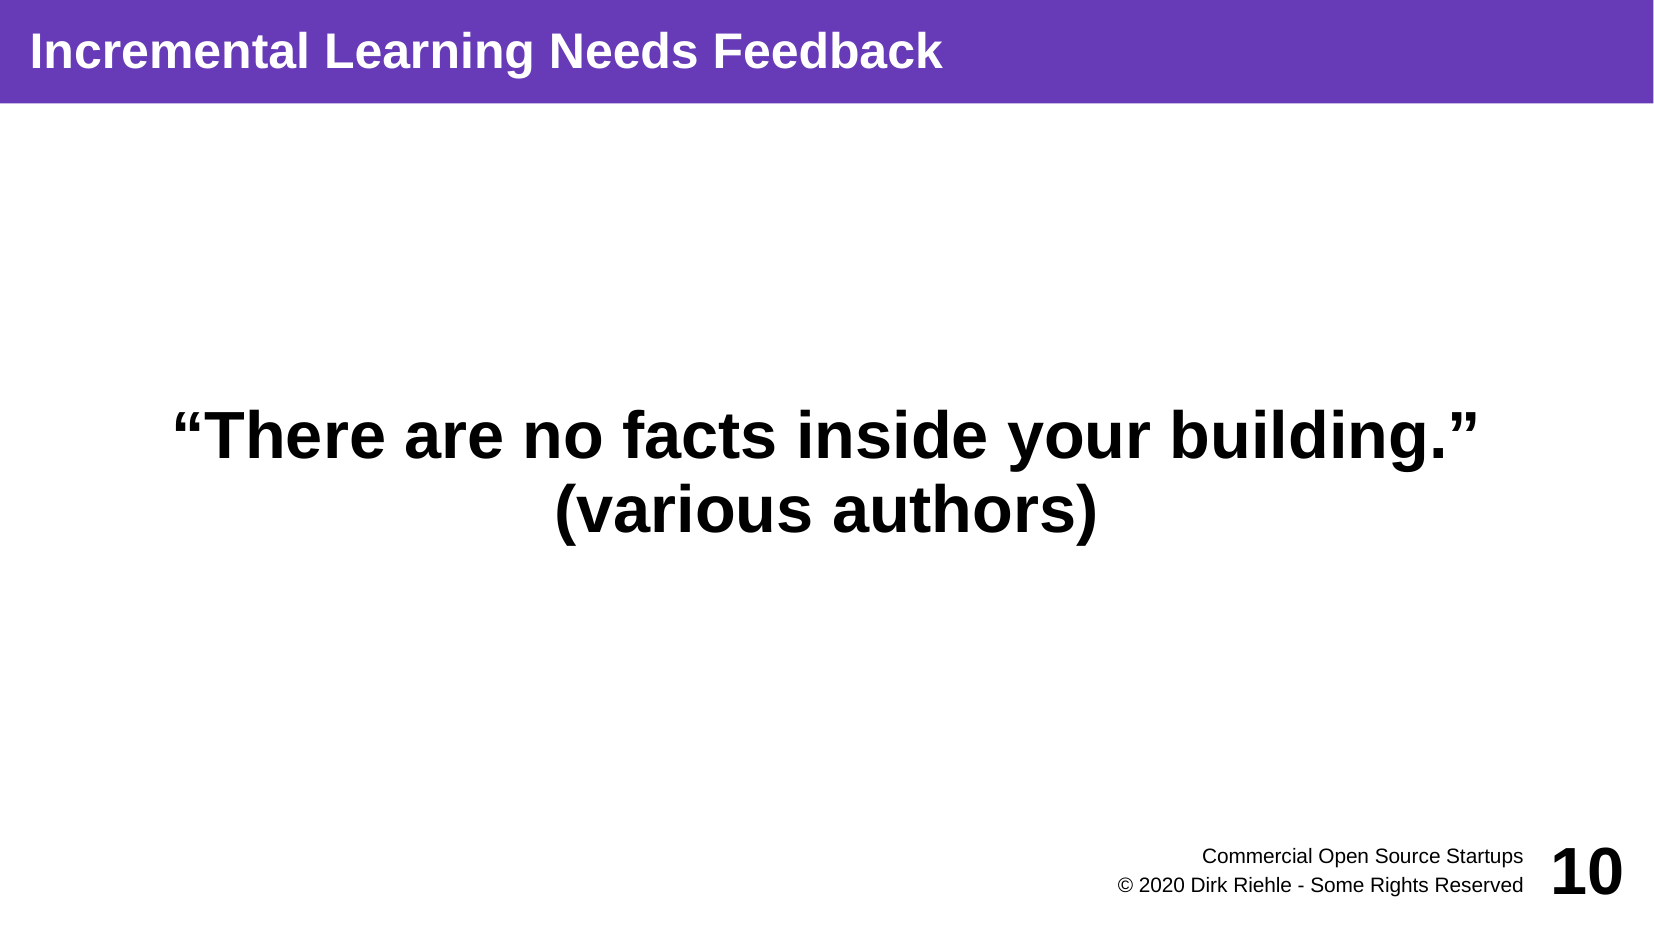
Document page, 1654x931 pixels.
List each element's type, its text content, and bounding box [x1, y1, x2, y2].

title Incremental Learning Needs Feedback [0, 0, 1654, 104]
subtitle “There are no facts inside your building.” (various authors) [29, 132, 1625, 813]
